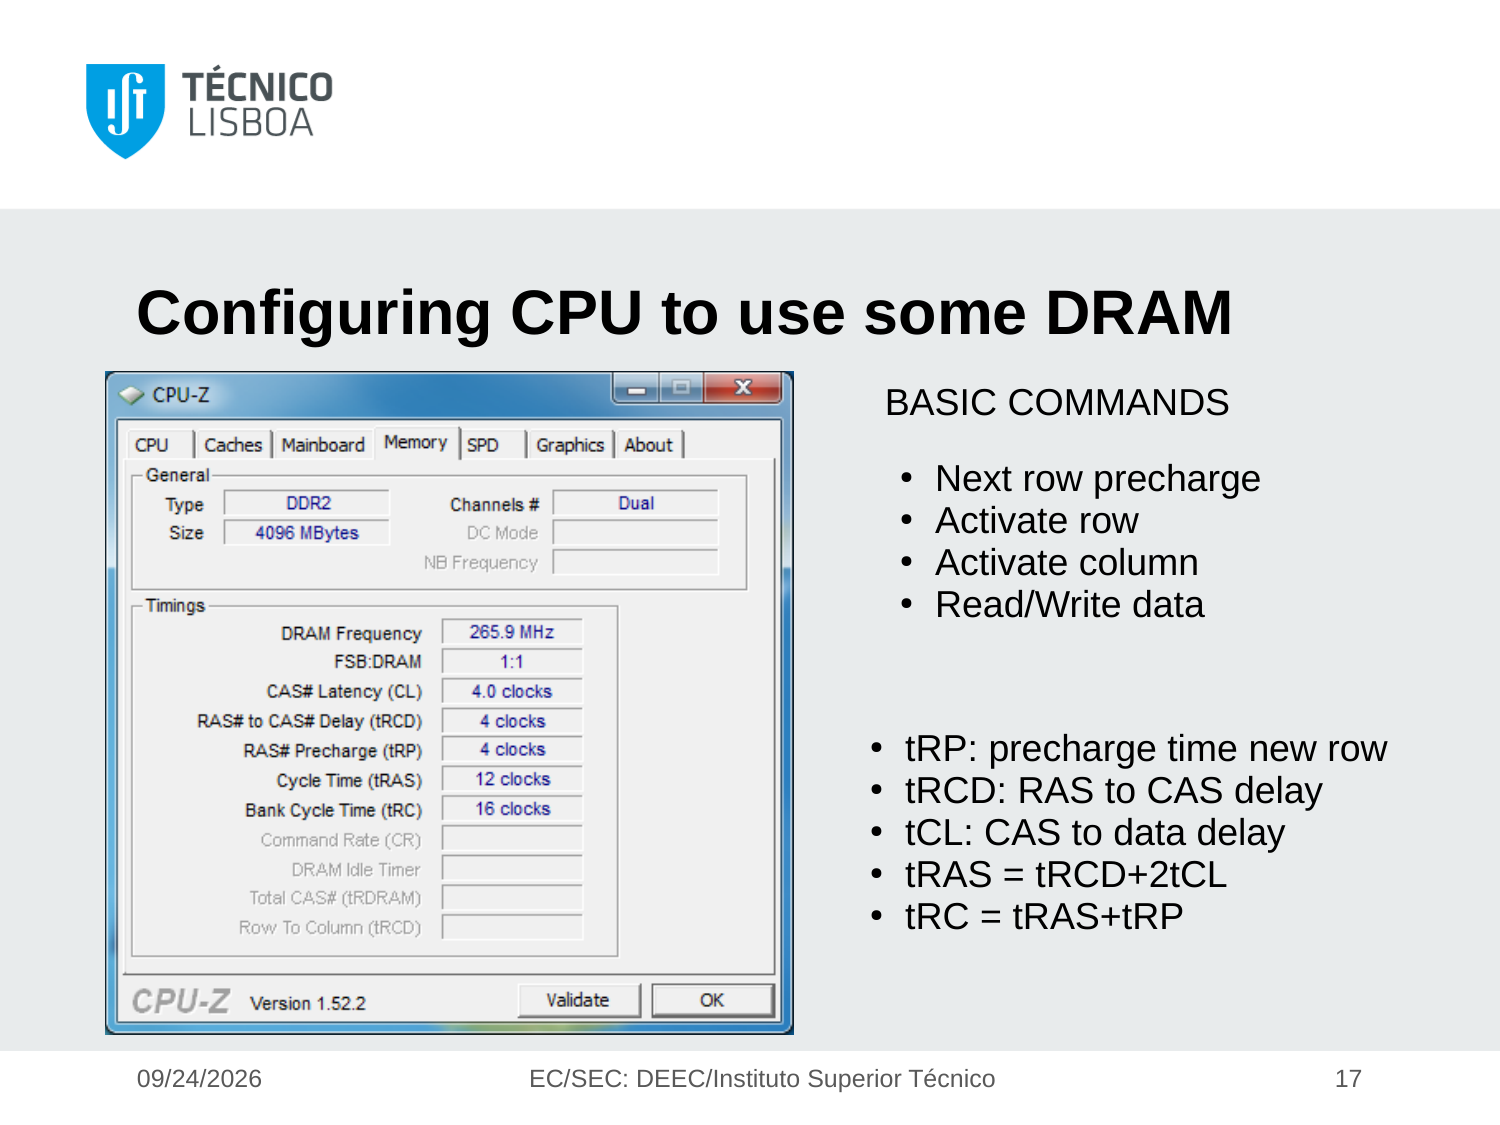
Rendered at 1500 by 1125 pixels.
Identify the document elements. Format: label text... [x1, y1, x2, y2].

footer EC/SEC: DEEC/Instituto Superior Técnico [512, 1052, 1021, 1103]
picture [0, 0, 1500, 1125]
text_box BASIC COMMANDS [870, 374, 1246, 432]
title Configuring CPU to use some DRAM [121, 237, 1378, 381]
slide_number 12/03/2020 [121, 1052, 425, 1103]
slide_number <number> [1077, 1052, 1378, 1103]
text_box tRP: precharge time new row tRCD: RAS to CAS delay tCL: CAS to data delay tRAS = tRCD+2tCL tRC = tRAS+tRP [855, 720, 1471, 945]
text_box Next row precharge Activate row Activate column Read/Write data [885, 450, 1366, 675]
